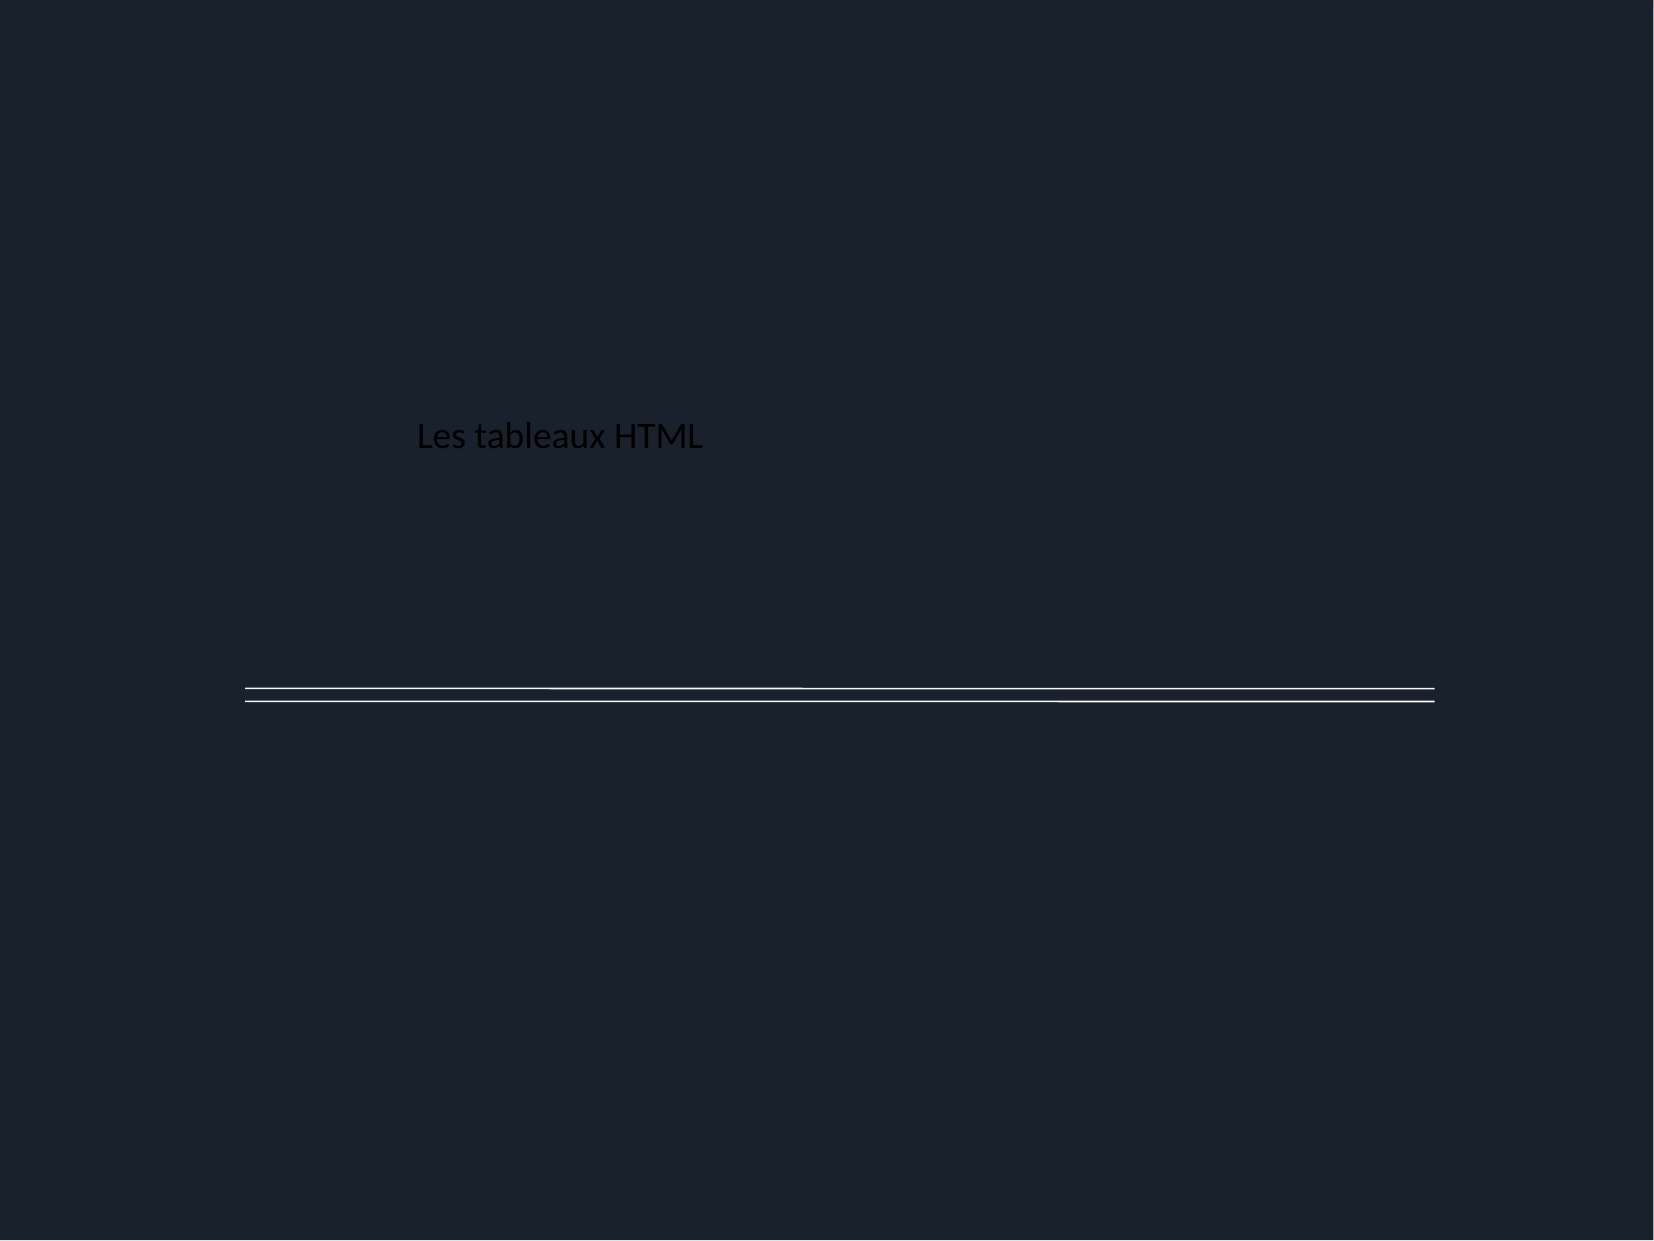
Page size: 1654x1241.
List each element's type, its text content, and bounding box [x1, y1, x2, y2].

text_box [0, 0, 1654, 1241]
title Les tableaux HTML [414, 408, 1256, 618]
